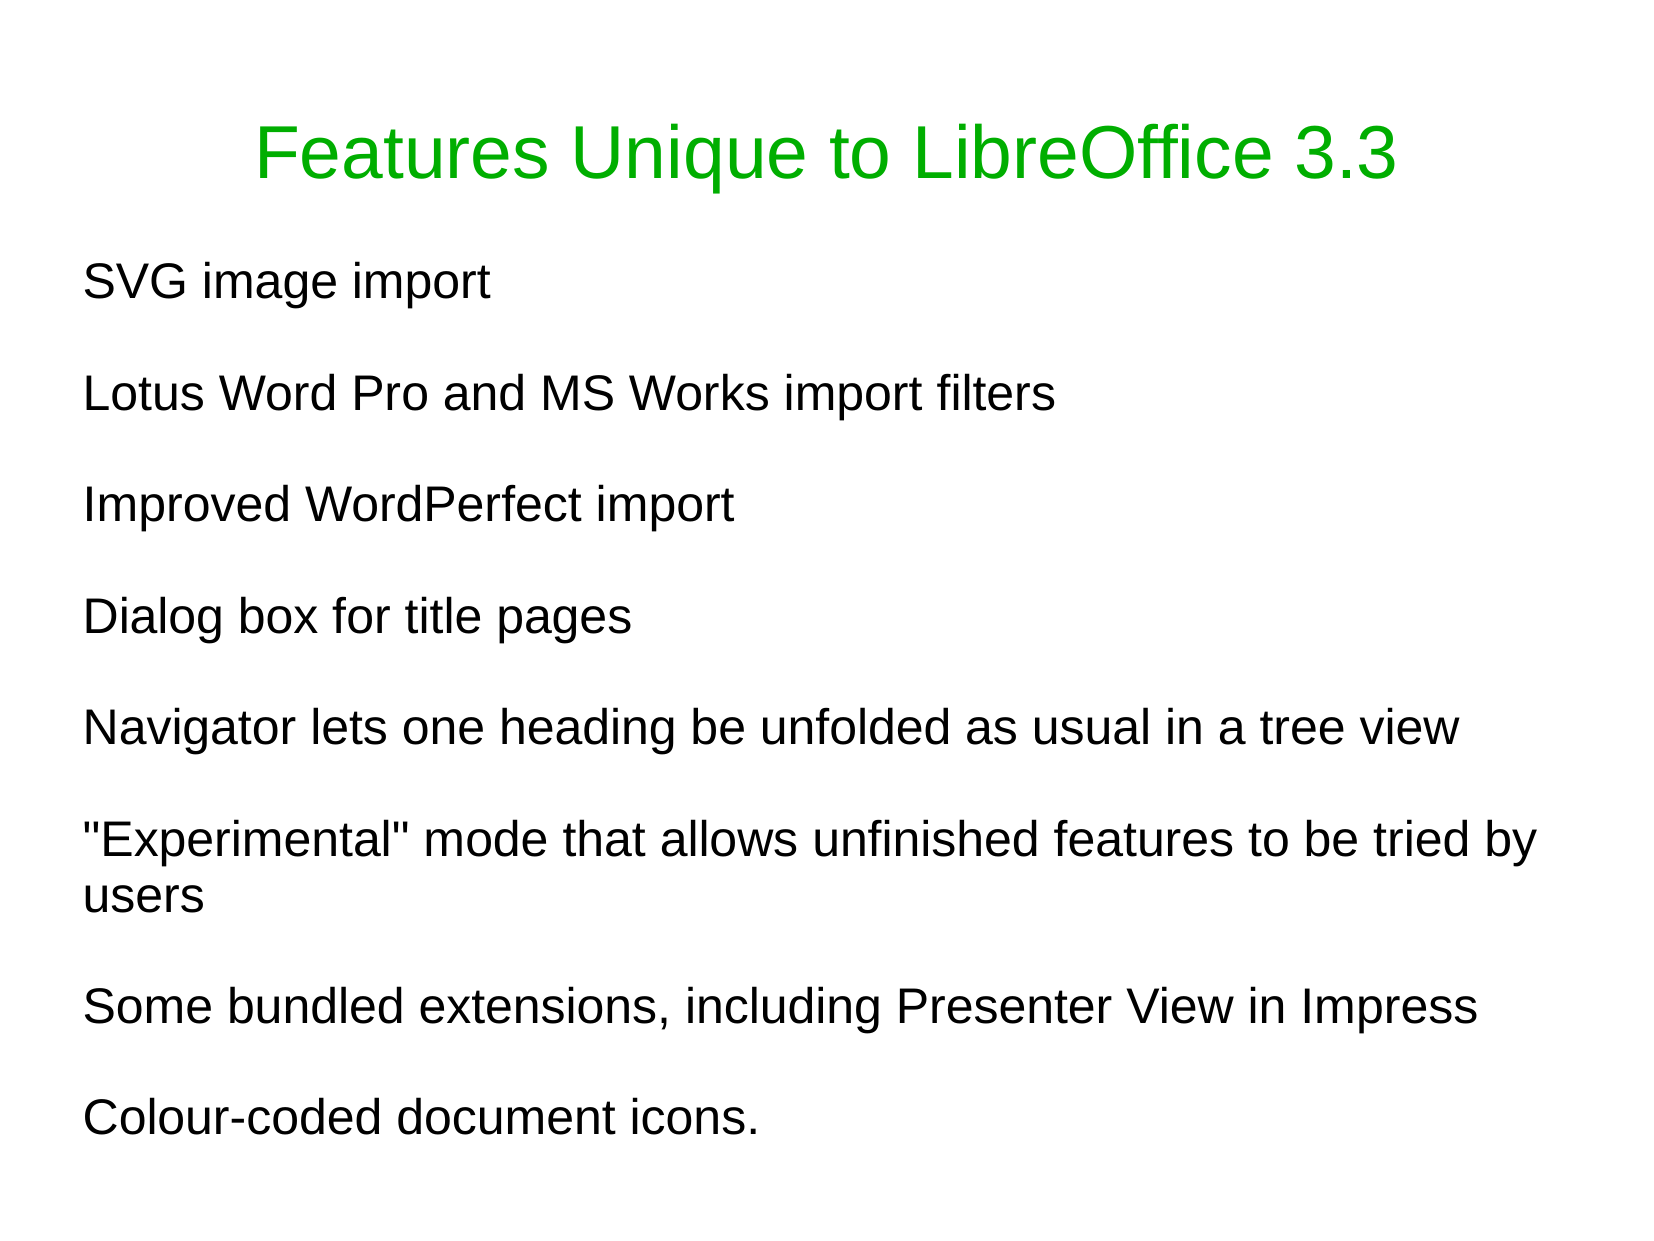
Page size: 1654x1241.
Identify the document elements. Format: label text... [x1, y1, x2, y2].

subtitle SVG image import Lotus Word Pro and MS Works import filters Improved WordPerfect import Dialog box for title pages Navigator lets one heading be unfolded as usual in a tree view "Experimental" mode that allows unfinished features to be tried by users Some bundled extensions, including Presenter View in Impress Colour-coded document icons. [82, 253, 1571, 1146]
title Features Unique to LibreOffice 3.3 [82, 49, 1571, 253]
